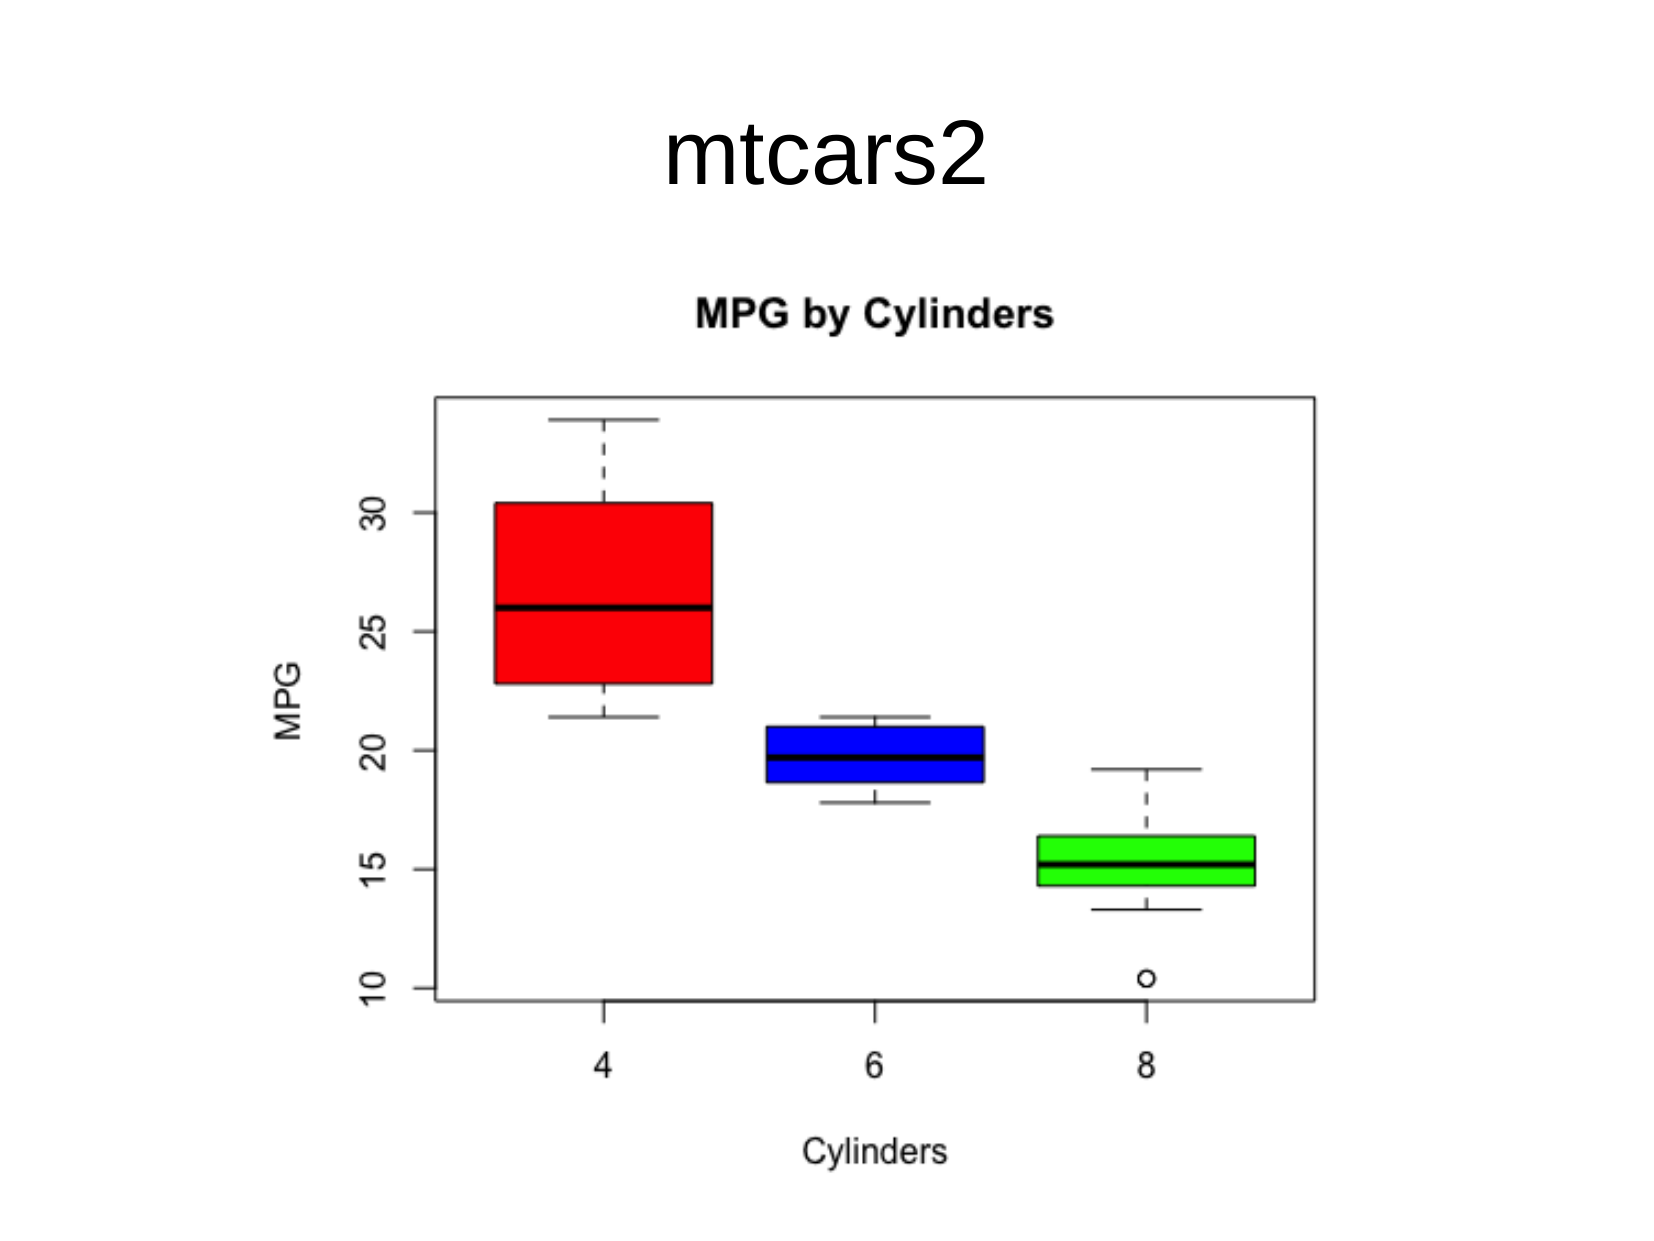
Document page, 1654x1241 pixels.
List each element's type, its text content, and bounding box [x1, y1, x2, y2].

picture [263, 225, 1404, 1217]
title mtcars2 [82, 49, 1571, 257]
